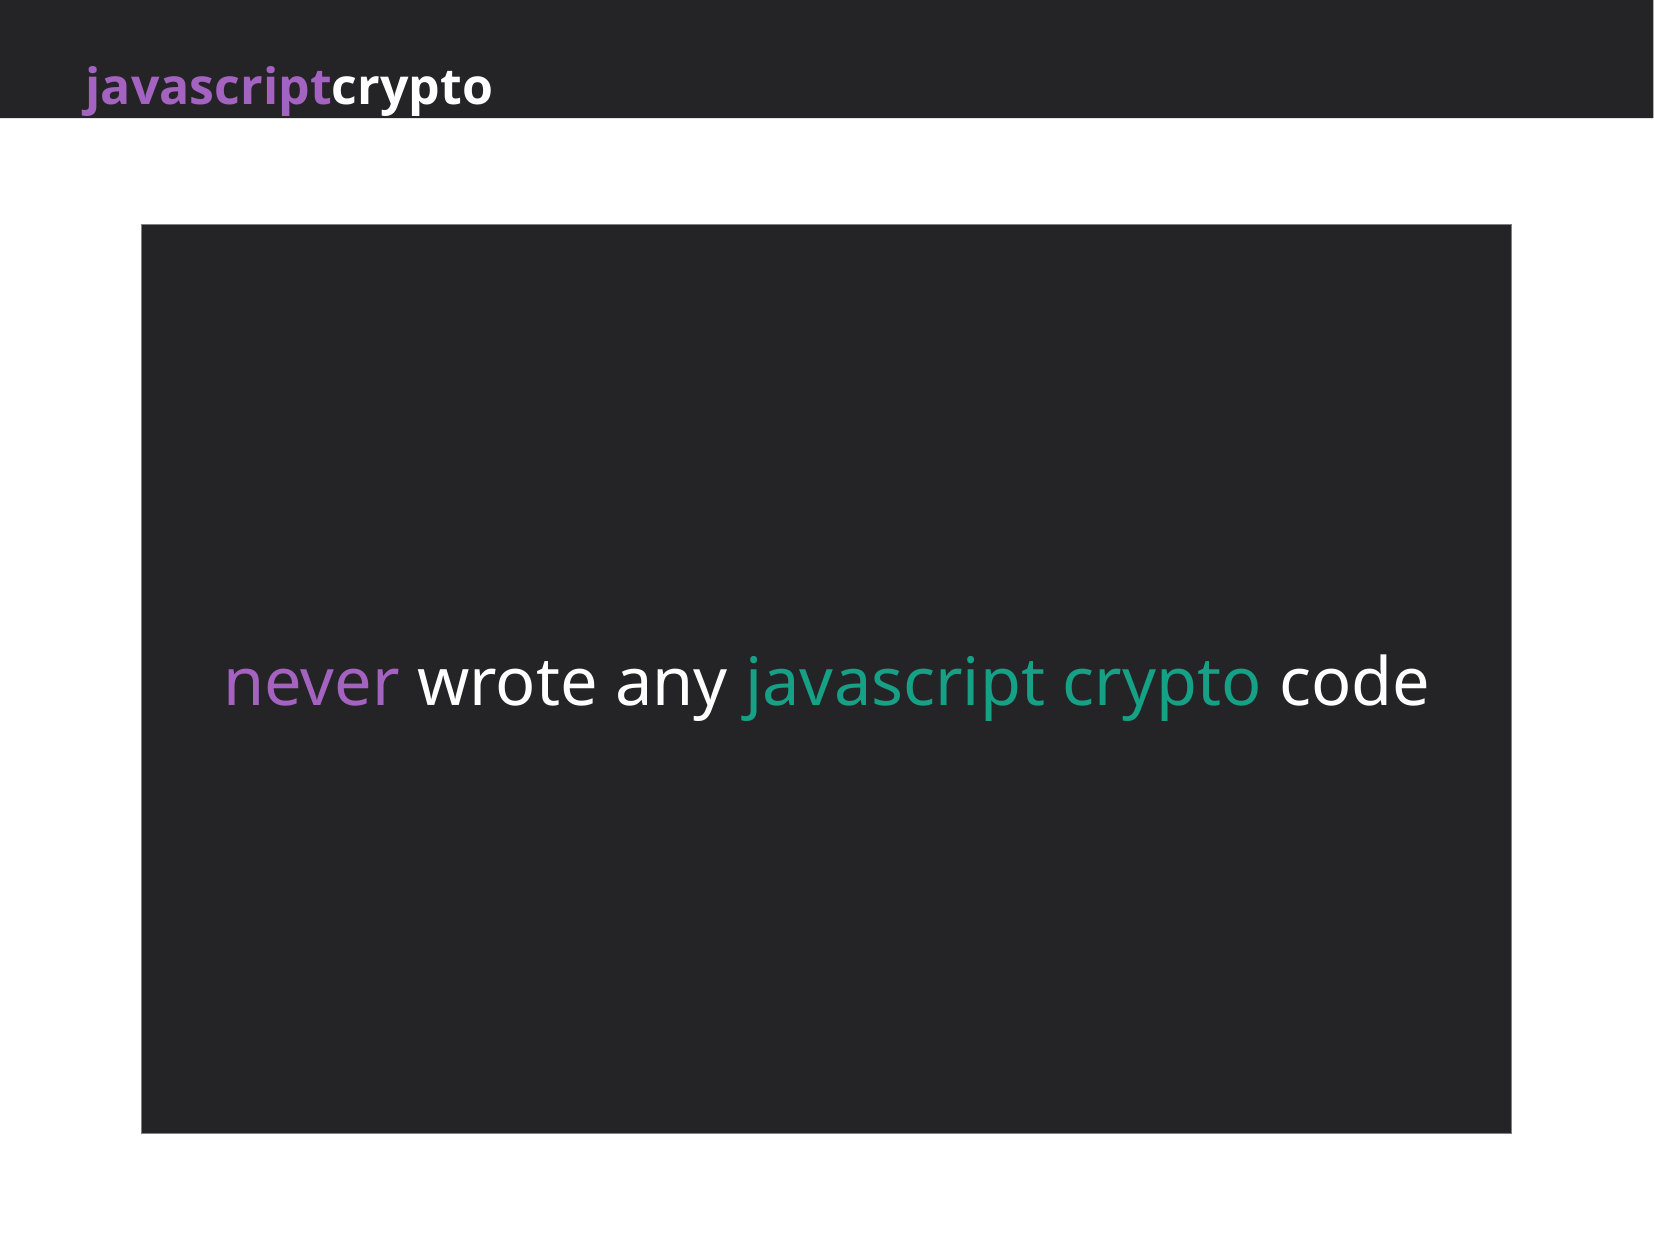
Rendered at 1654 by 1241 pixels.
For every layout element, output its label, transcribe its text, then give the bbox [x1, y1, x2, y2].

text_box [165, 531, 1441, 1087]
text_box javascriptcrypto [70, 43, 544, 119]
text_box never wrote any javascript crypto code [141, 224, 1512, 1134]
text_box [0, 0, 1654, 119]
